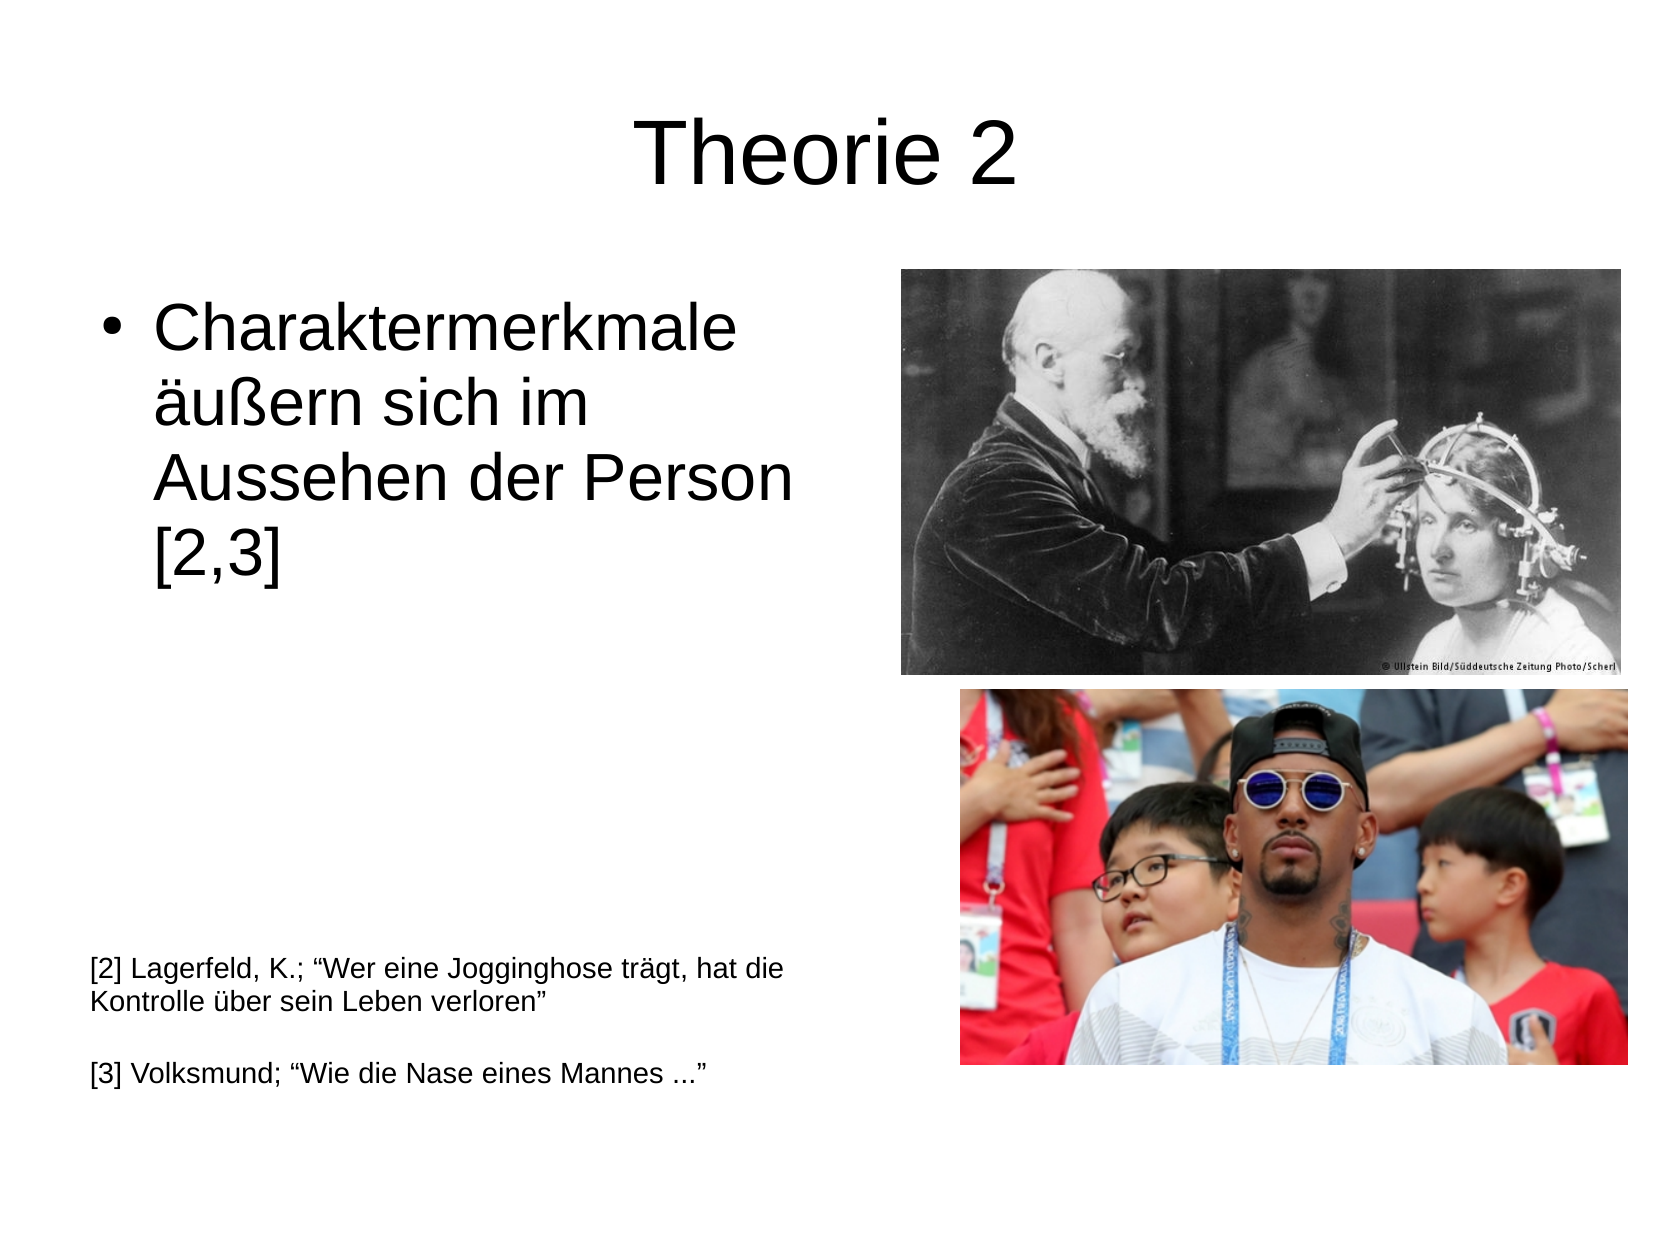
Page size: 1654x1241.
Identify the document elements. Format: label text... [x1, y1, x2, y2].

list Charaktermerkmale äußern sich im Aussehen der Person [2,3] [82, 290, 841, 945]
picture [901, 269, 1621, 675]
text_box [2] Lagerfeld, K.; “Wer eine Jogginghose trägt, hat die Kontrolle über sein Leben verloren” [75, 945, 901, 1026]
picture [960, 689, 1628, 1066]
text_box [3] Volksmund; “Wie die Nase eines Mannes ...” [75, 1050, 991, 1098]
title Theorie 2 [82, 49, 1571, 257]
